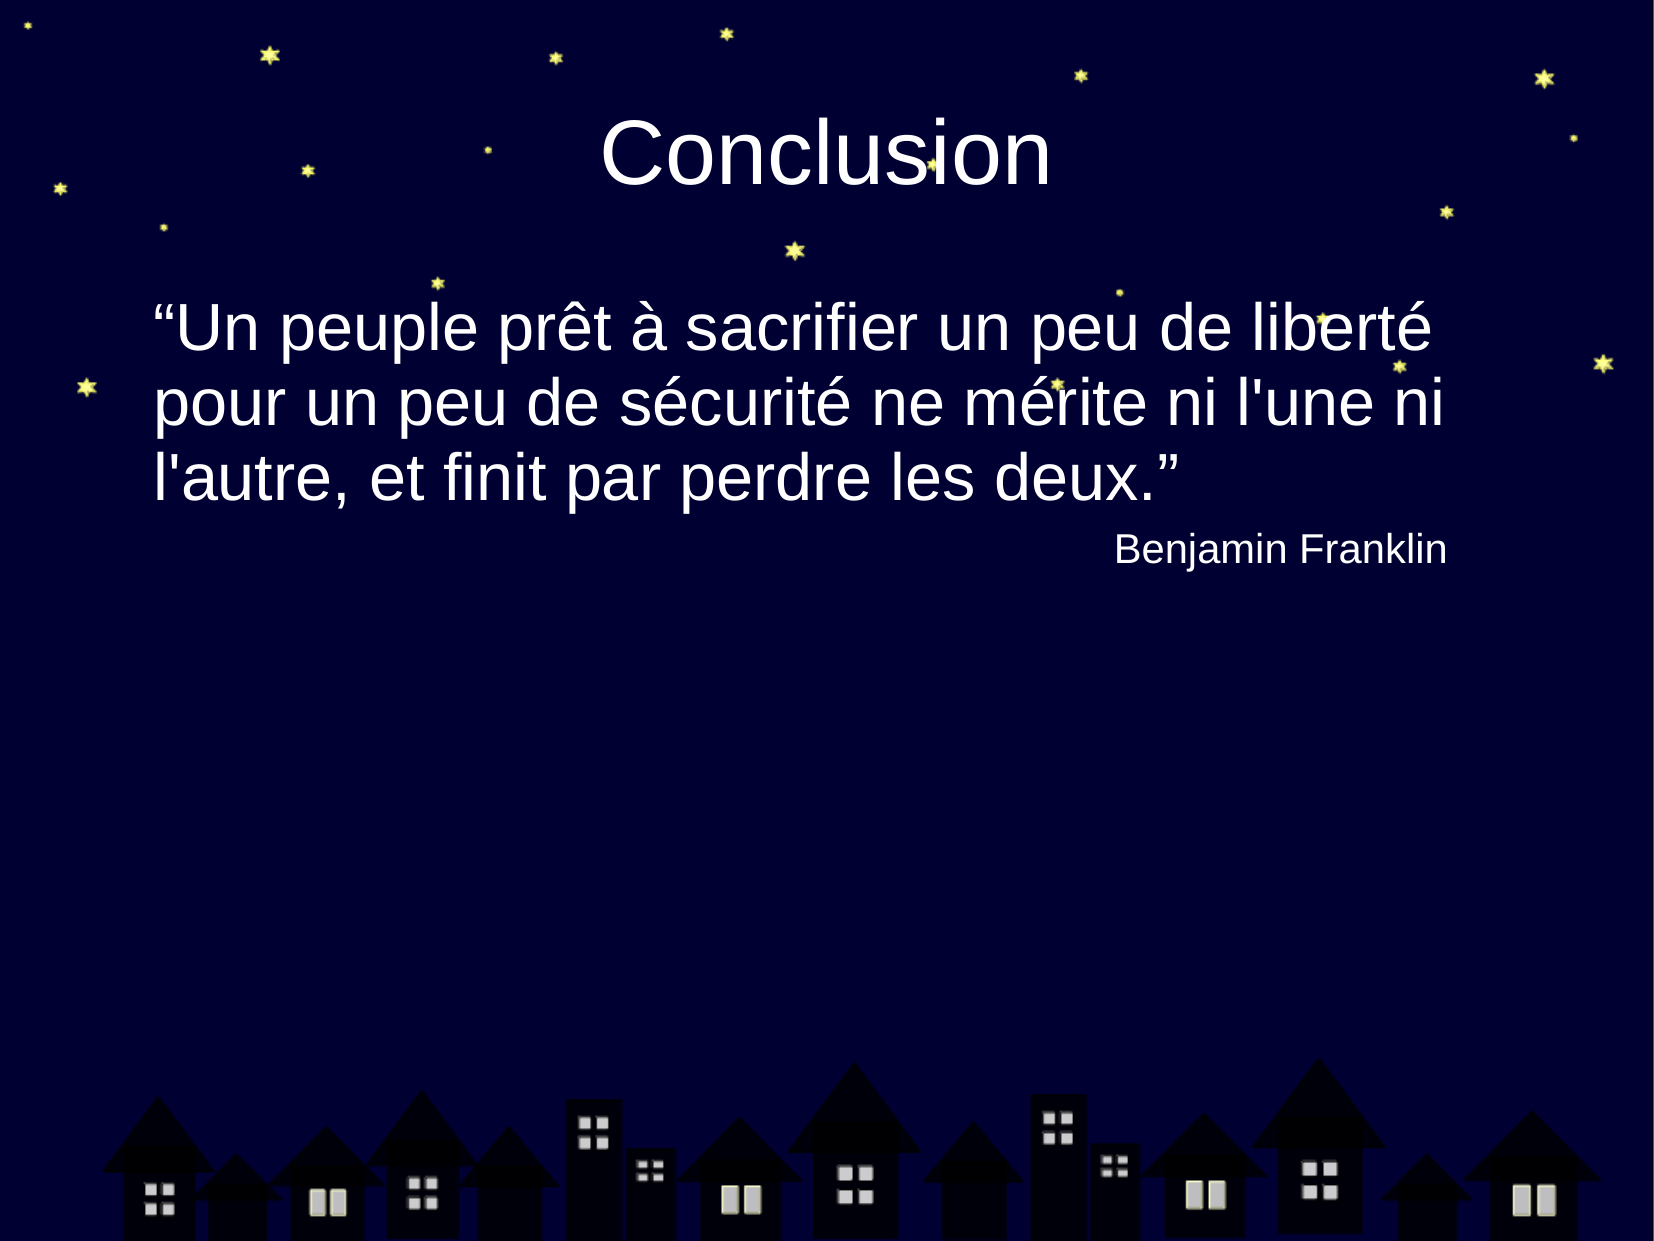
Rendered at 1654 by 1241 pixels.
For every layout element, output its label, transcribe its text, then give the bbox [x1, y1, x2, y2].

list “Un peuple prêt à sacrifier un peu de liberté pour un peu de sécurité ne mérite ni l'une ni l'autre, et finit par perdre les deux.” Benjamin Franklin [82, 290, 1571, 1010]
title Conclusion [82, 49, 1571, 257]
picture [0, 0, 1654, 1241]
